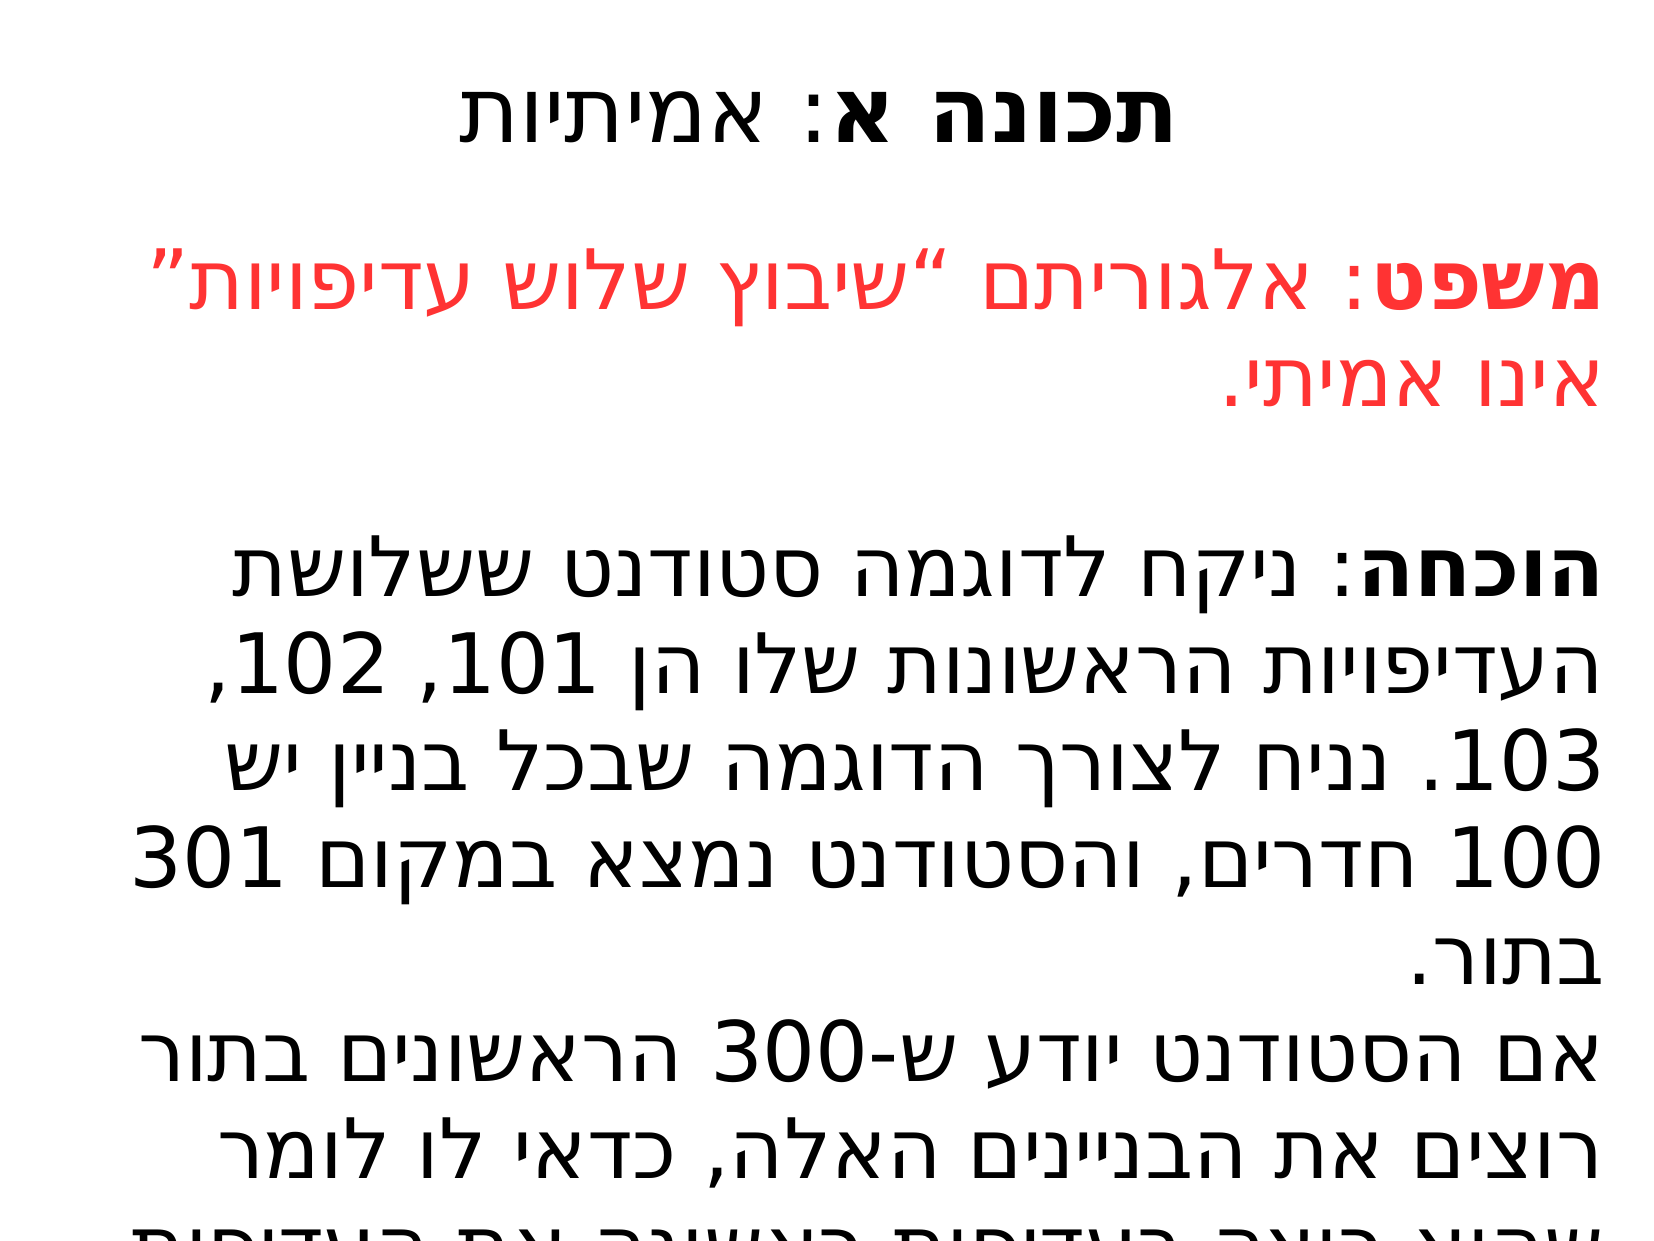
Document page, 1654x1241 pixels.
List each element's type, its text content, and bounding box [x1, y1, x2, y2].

text_box משפט: אלגוריתם “שיבוץ שלוש עדיפויות” אינו אמיתי. הוכחה: ניקח לדוגמה סטודנט ששלושת העדיפויות הראשונות שלו הן 101, 102, 103. נניח לצורך הדוגמה שבכל בניין יש 100 חדרים, והסטודנט נמצא במקום 301 בתור. אם הסטודנט יודע ש-300 הראשונים בתור רוצים את הבניינים האלה, כדאי לו לומר שהוא רוצה בעדיפות ראשונה את העדיפות הרביעית שלו – זה טוב יותר מלקבל חדר באקראי. *** [30, 225, 1621, 1241]
title תכונה א: אמיתיות [75, 58, 1564, 163]
